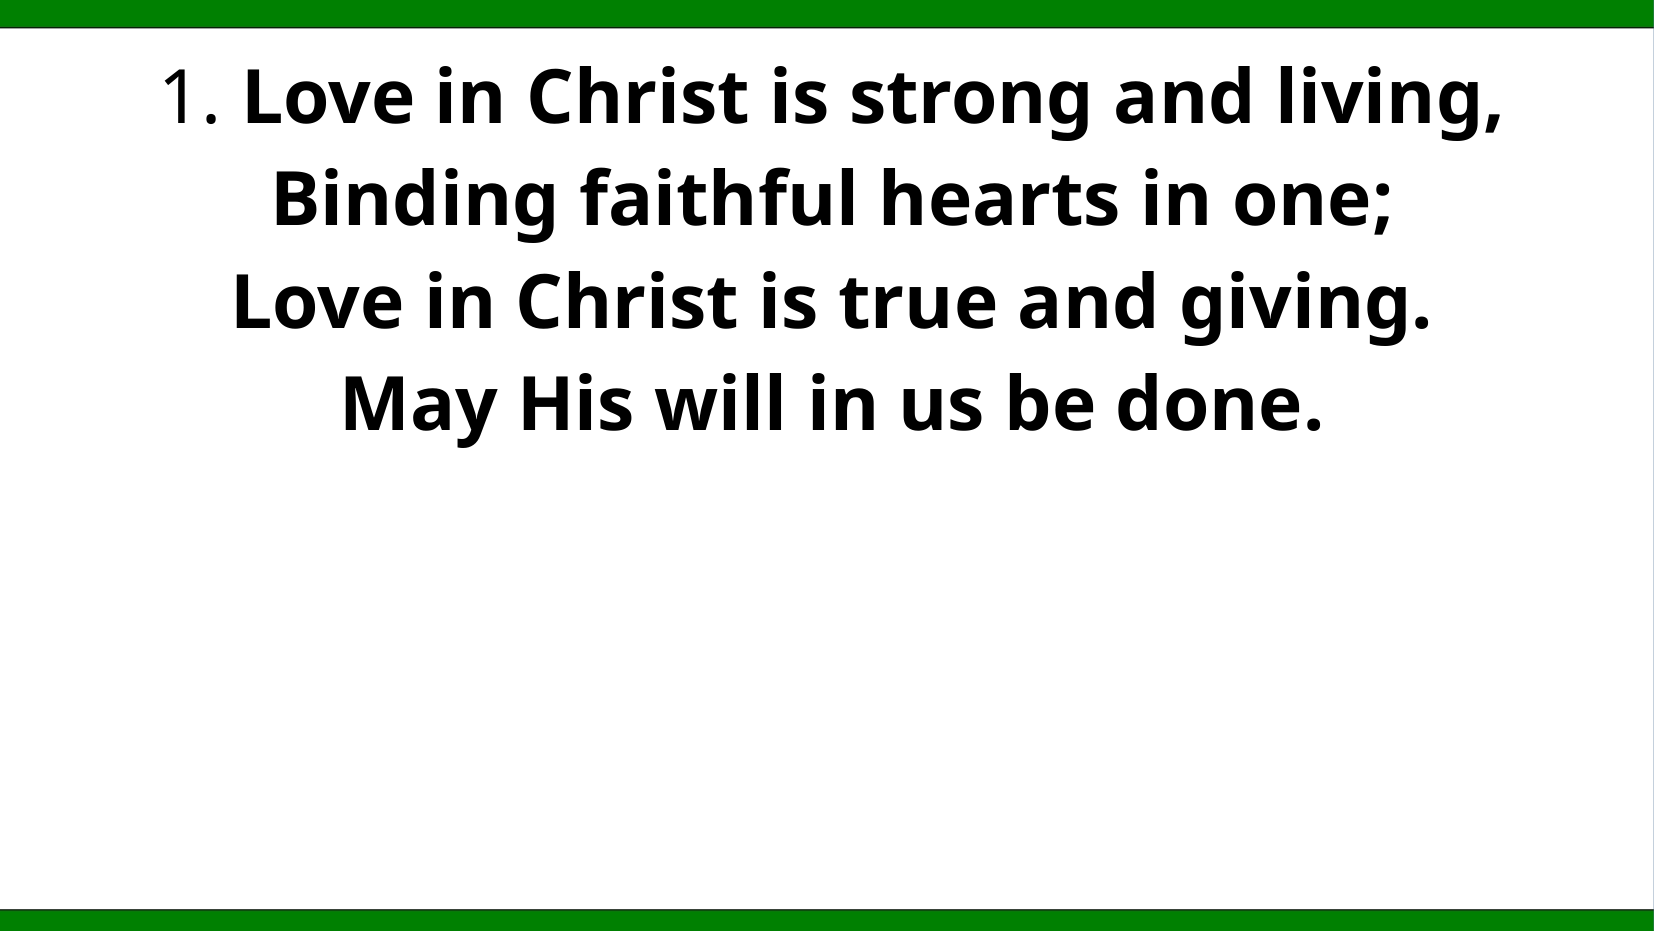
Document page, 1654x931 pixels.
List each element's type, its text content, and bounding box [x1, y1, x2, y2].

text_box 1. Love in Christ is strong and living, Binding faithful hearts in one; Love in Christ is true and giving. May His will in us be done. [105, 35, 1561, 451]
picture [0, 0, 1654, 931]
